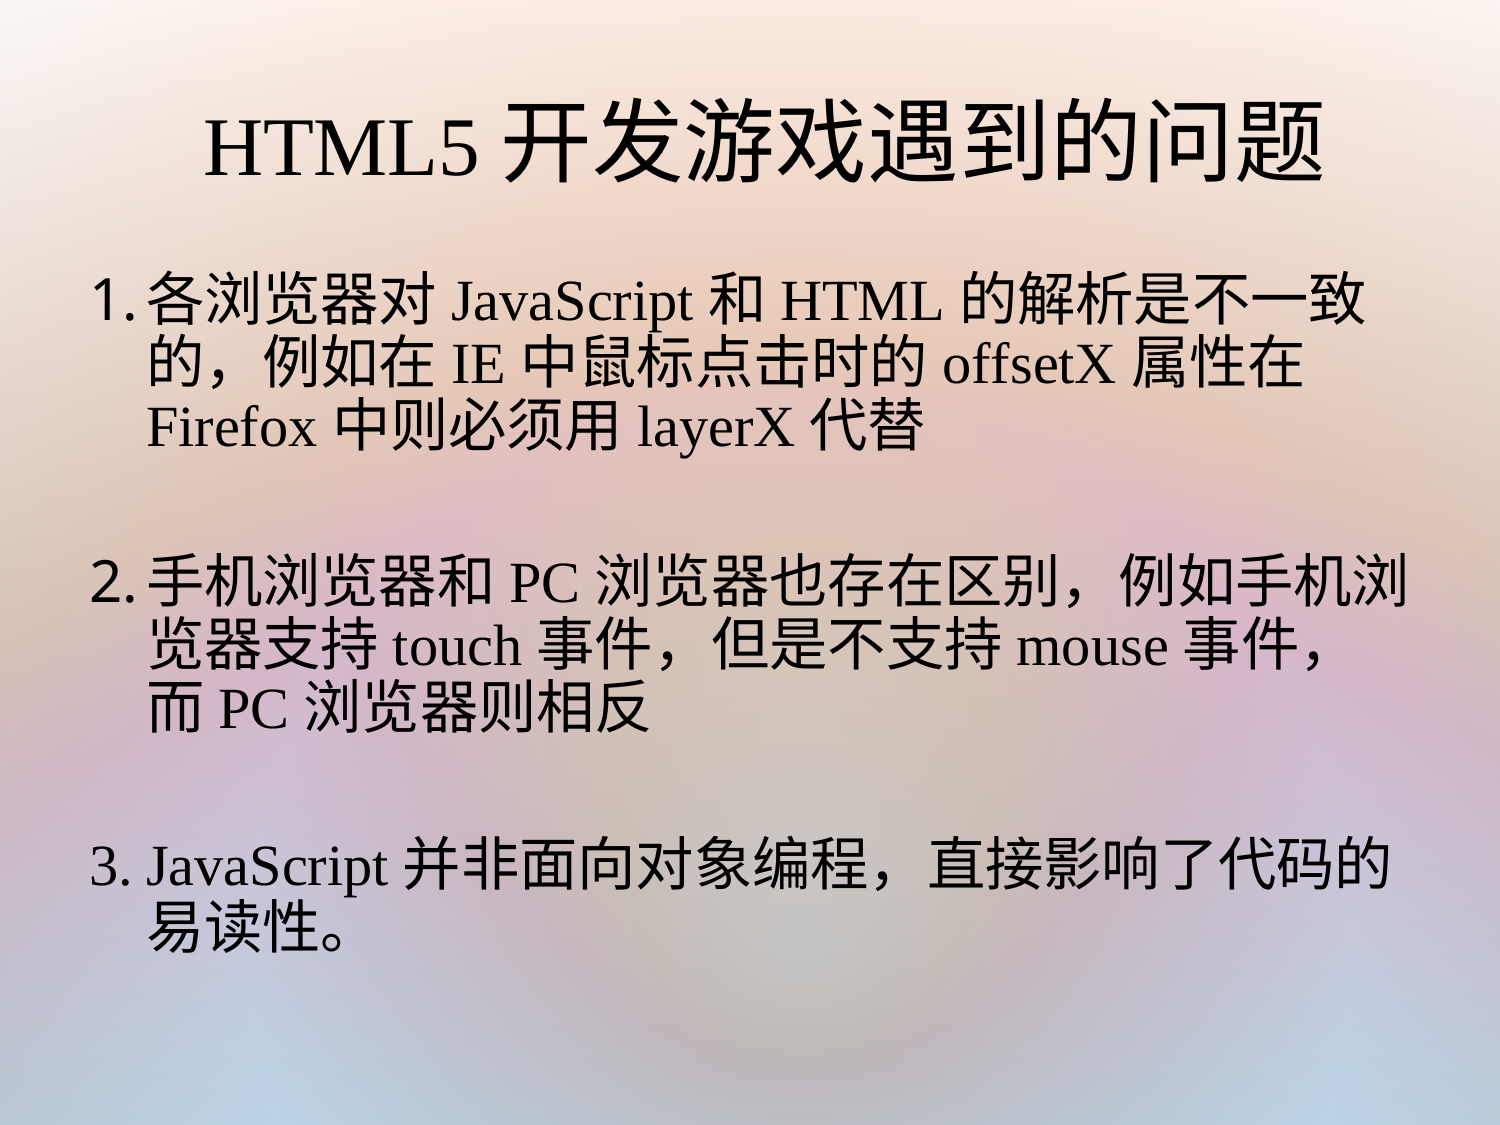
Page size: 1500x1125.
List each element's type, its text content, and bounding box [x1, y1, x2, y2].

title HTML5开发游戏遇到的问题 [75, 45, 1426, 233]
picture [0, 0, 1500, 1125]
list 各浏览器对JavaScript和HTML的解析是不一致的，例如在IE中鼠标点击时的offsetX属性在Firefox中则必须用layerX代替 手机浏览器和PC浏览器也存在区别，例如手机浏览器支持touch事件，但是不支持mouse事件，而PC浏览器则相反 JavaScript并非面向对象编程，直接影响了代码的易读性。 [75, 262, 1426, 1006]
